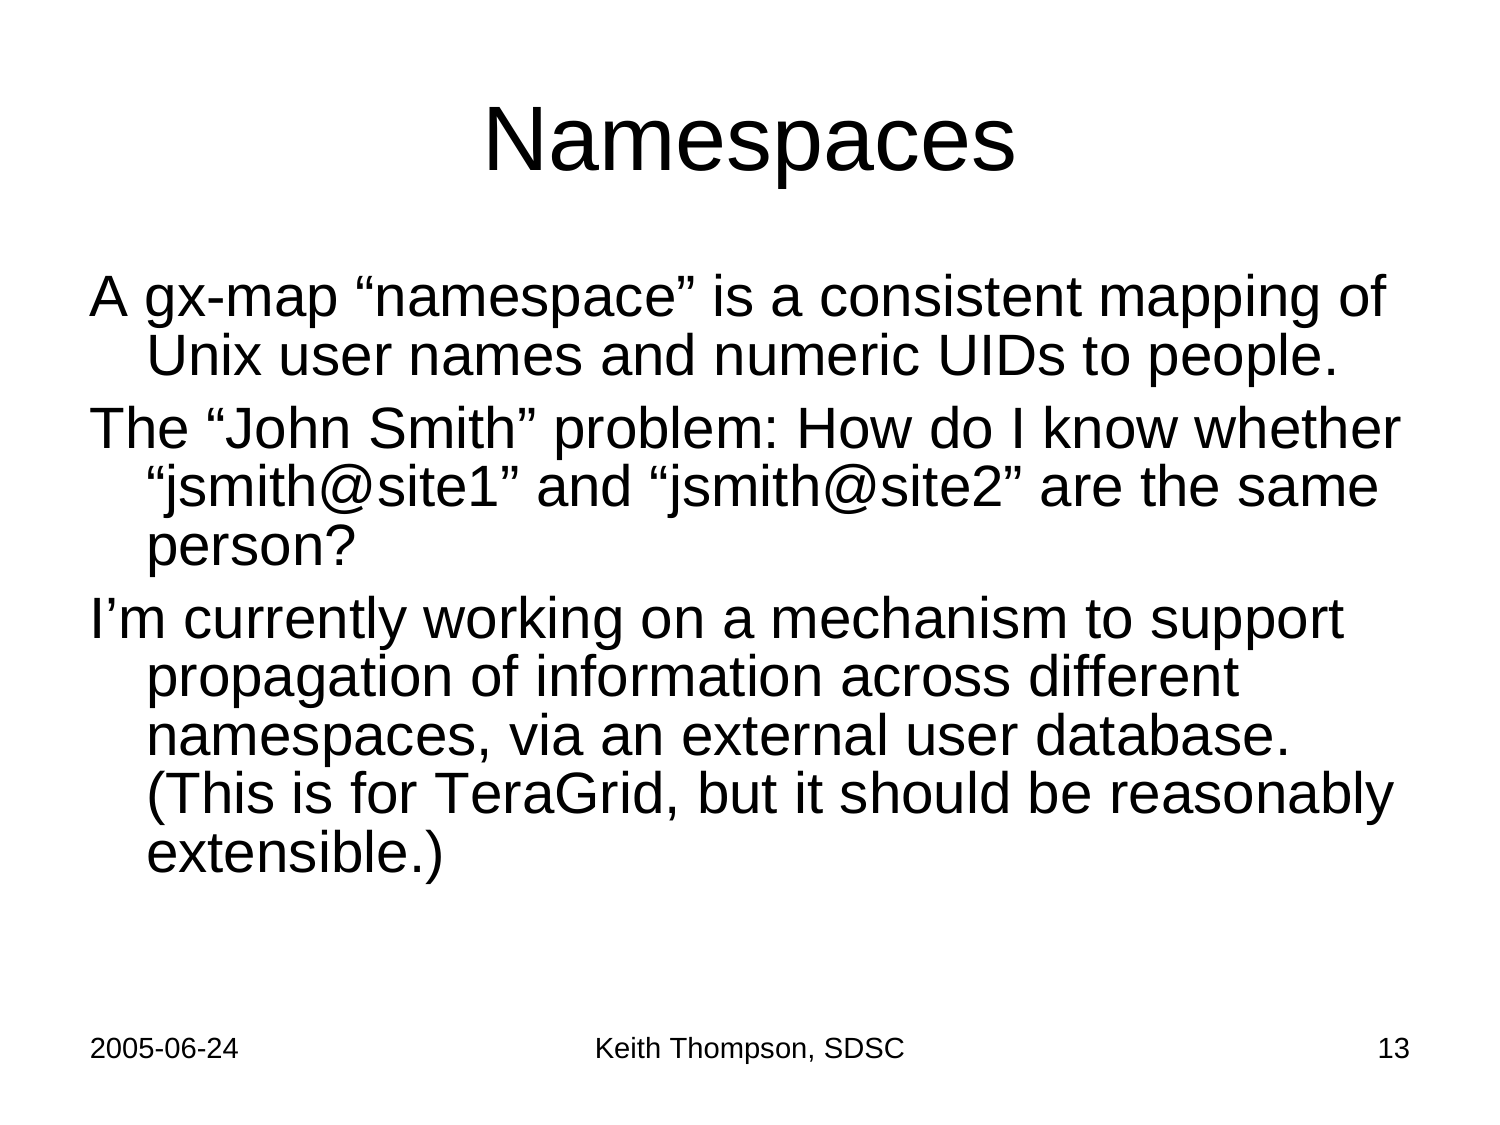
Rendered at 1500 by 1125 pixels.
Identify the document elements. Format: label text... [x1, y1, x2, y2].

list A gx-map “namespace” is a consistent mapping of Unix user names and numeric UIDs to people. The “John Smith” problem: How do I know whether “jsmith@site1” and “jsmith@site2” are the same person? I’m currently working on a mechanism to support propagation of information across different namespaces, via an external user database. (This is for TeraGrid, but it should be reasonably extensible.) [75, 262, 1426, 1006]
title Namespaces [75, 45, 1426, 233]
